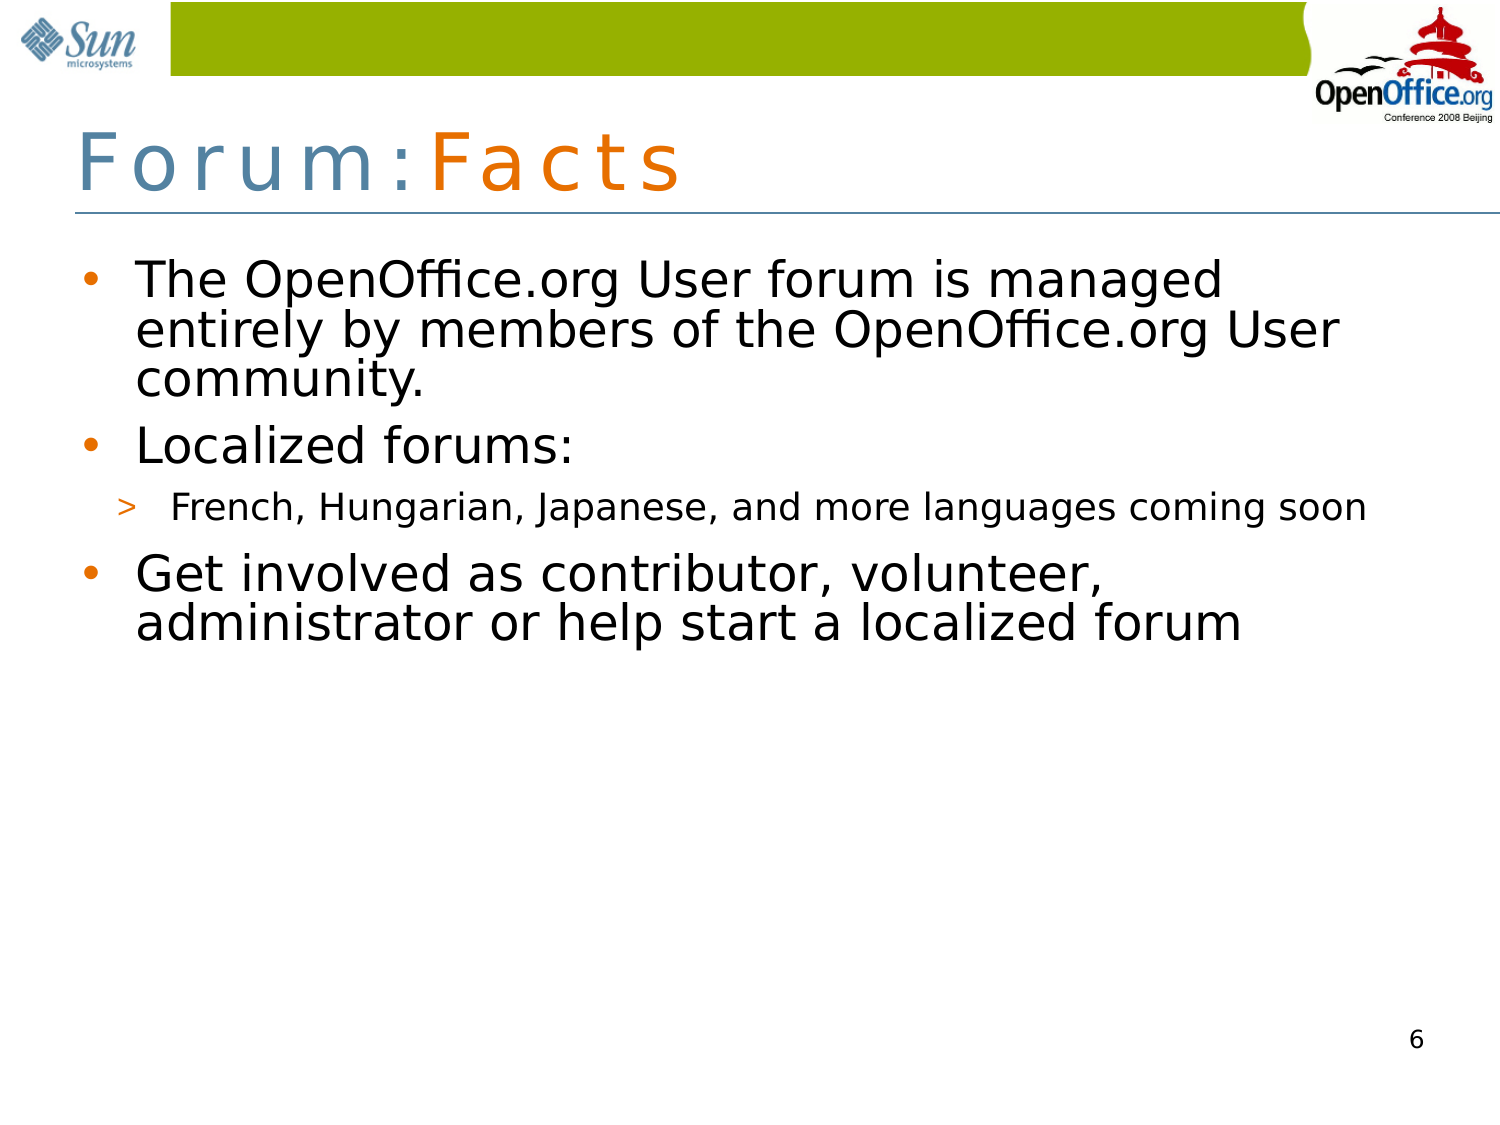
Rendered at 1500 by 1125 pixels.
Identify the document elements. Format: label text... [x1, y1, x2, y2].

picture [156, 2, 1500, 124]
title Forum:Facts [75, 116, 1437, 210]
list The OpenOffice.org User forum is managed entirely by members of the OpenOffice.org User community. Localized forums: French, Hungarian, Japanese, and more languages coming soon Get involved as contributor, volunteer, administrator or help start a localized forum [64, 258, 1401, 1062]
